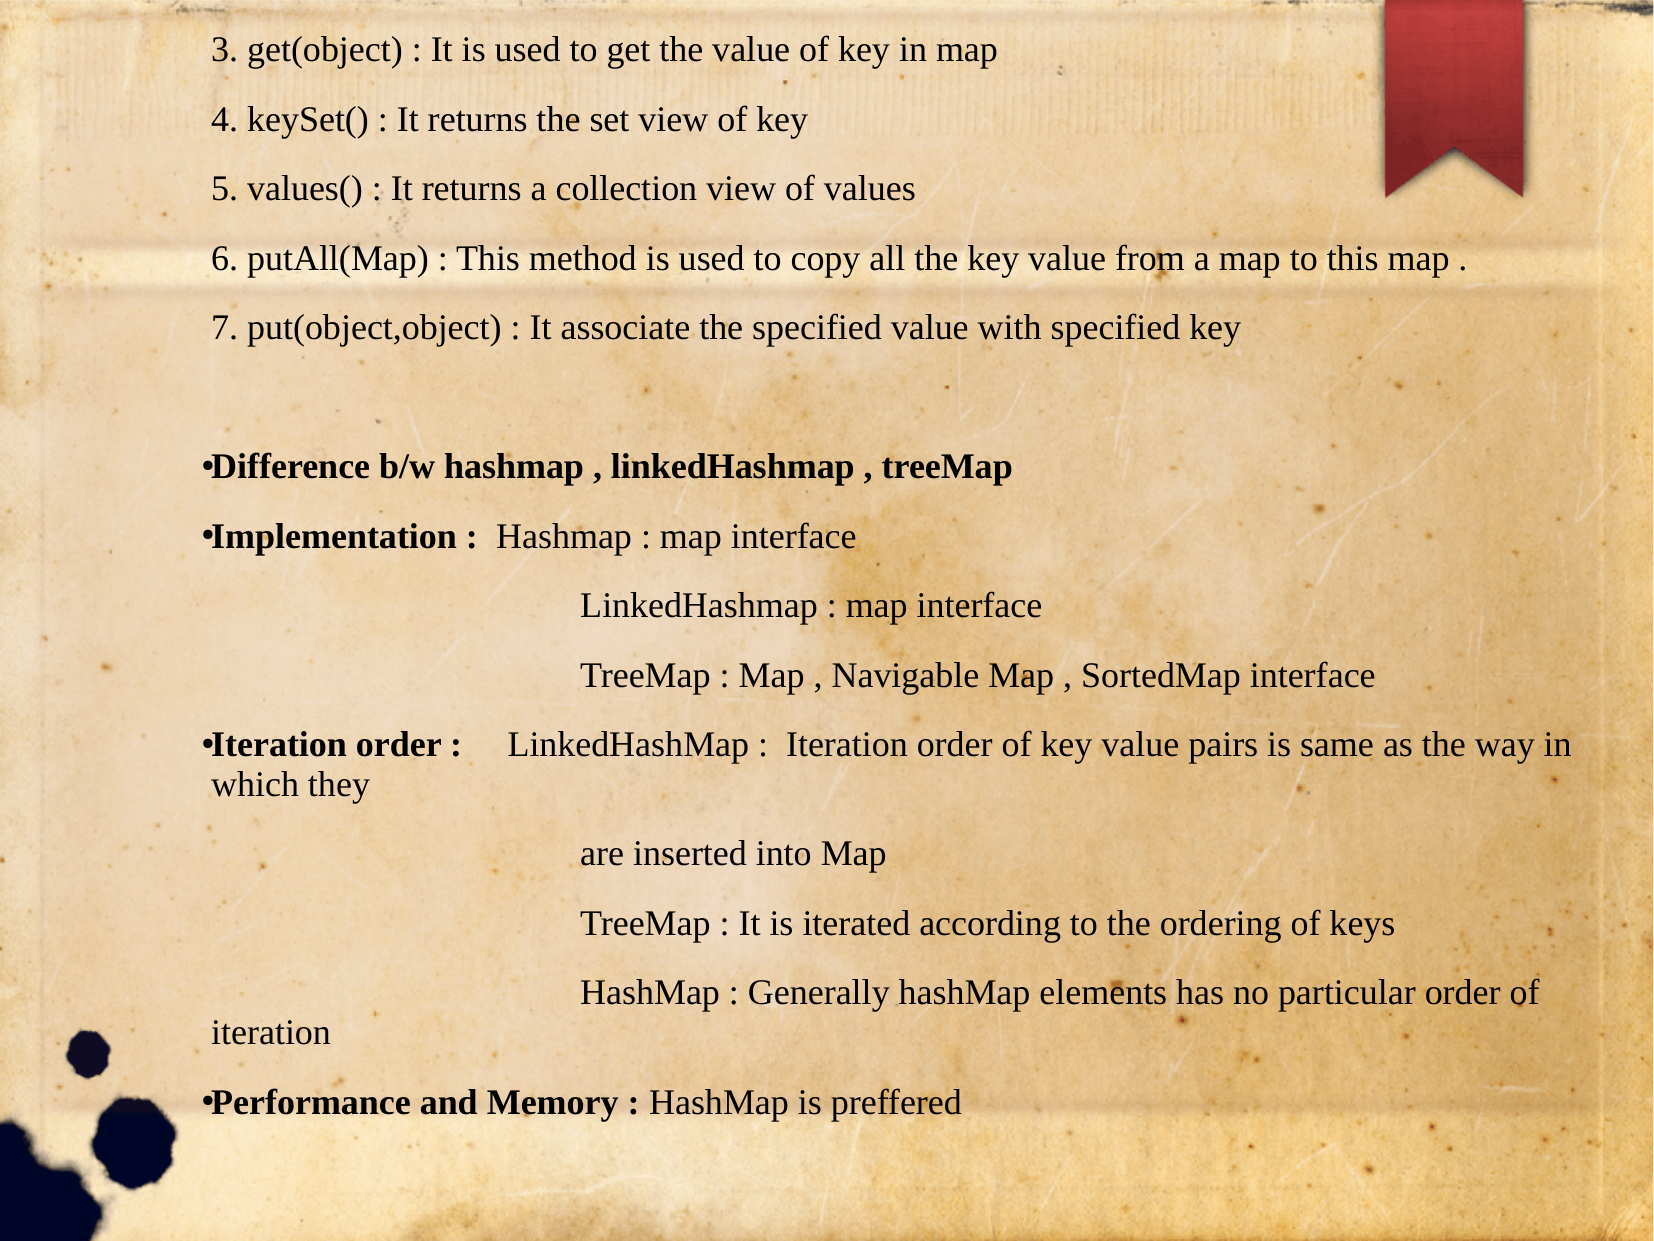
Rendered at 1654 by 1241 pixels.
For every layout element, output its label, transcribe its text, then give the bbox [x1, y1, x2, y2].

picture [0, 0, 1654, 1241]
list 3. get(object) : It is used to get the value of key in map 4. keySet() : It returns the set view of key 5. values() : It returns a collection view of values 6. putAll(Map) : This method is used to copy all the key value from a map to this map . 7. put(object,object) : It associate the specified value with specified key Difference b/w hashmap , linkedHashmap , treeMap Implementation : Hashmap : map interface LinkedHashmap : map interface TreeMap : Map , Navigable Map , SortedMap interface Iteration order : LinkedHashMap : Iteration order of key value pairs is same as the way in which they are inserted into Map TreeMap : It is iterated according to the ordering of keys HashMap : Generally hashMap elements has no particular order of iteration Performance and Memory : HashMap is preffered [198, 29, 1654, 1123]
